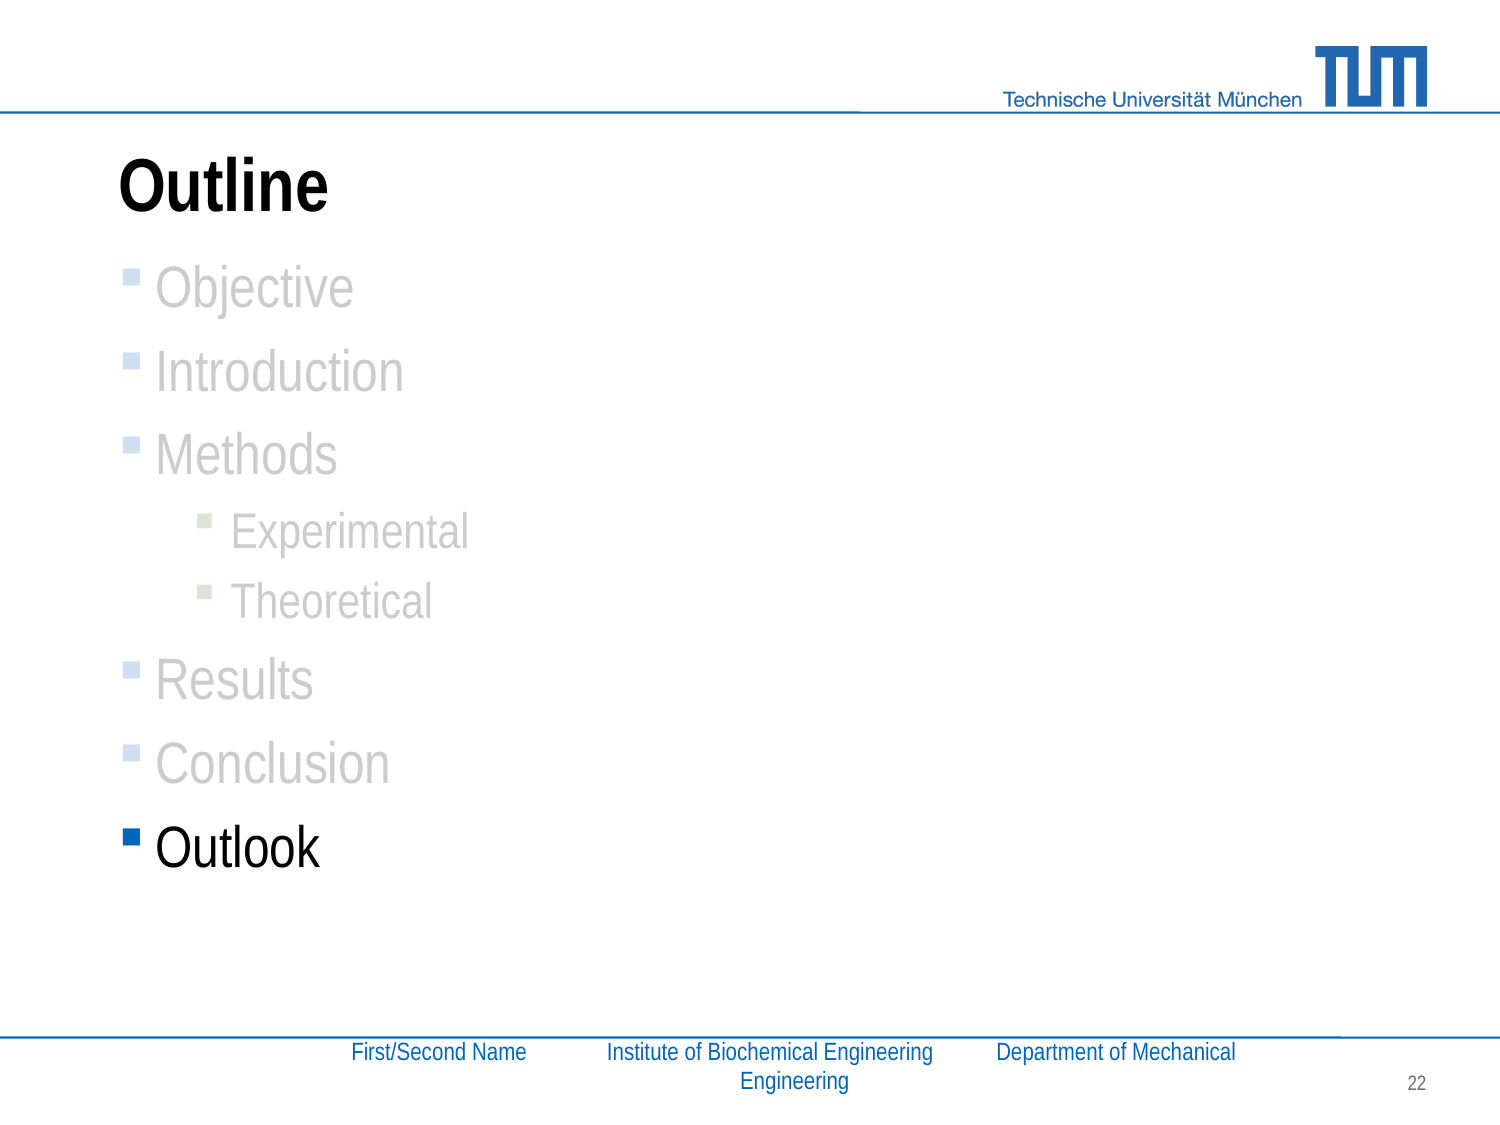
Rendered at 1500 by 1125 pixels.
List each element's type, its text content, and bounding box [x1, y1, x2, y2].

title Outline [103, 114, 1397, 235]
slide_number <number> [1340, 1042, 1427, 1103]
picture [1003, 46, 1427, 107]
footer First/Second Name Institute of Biochemical Engineering Department of Mechanical Engineering [278, 1042, 1312, 1103]
text_box [103, 220, 599, 800]
list Objective Introduction Methods Experimental Theoretical Results Conclusion Outlook [103, 249, 1473, 1014]
